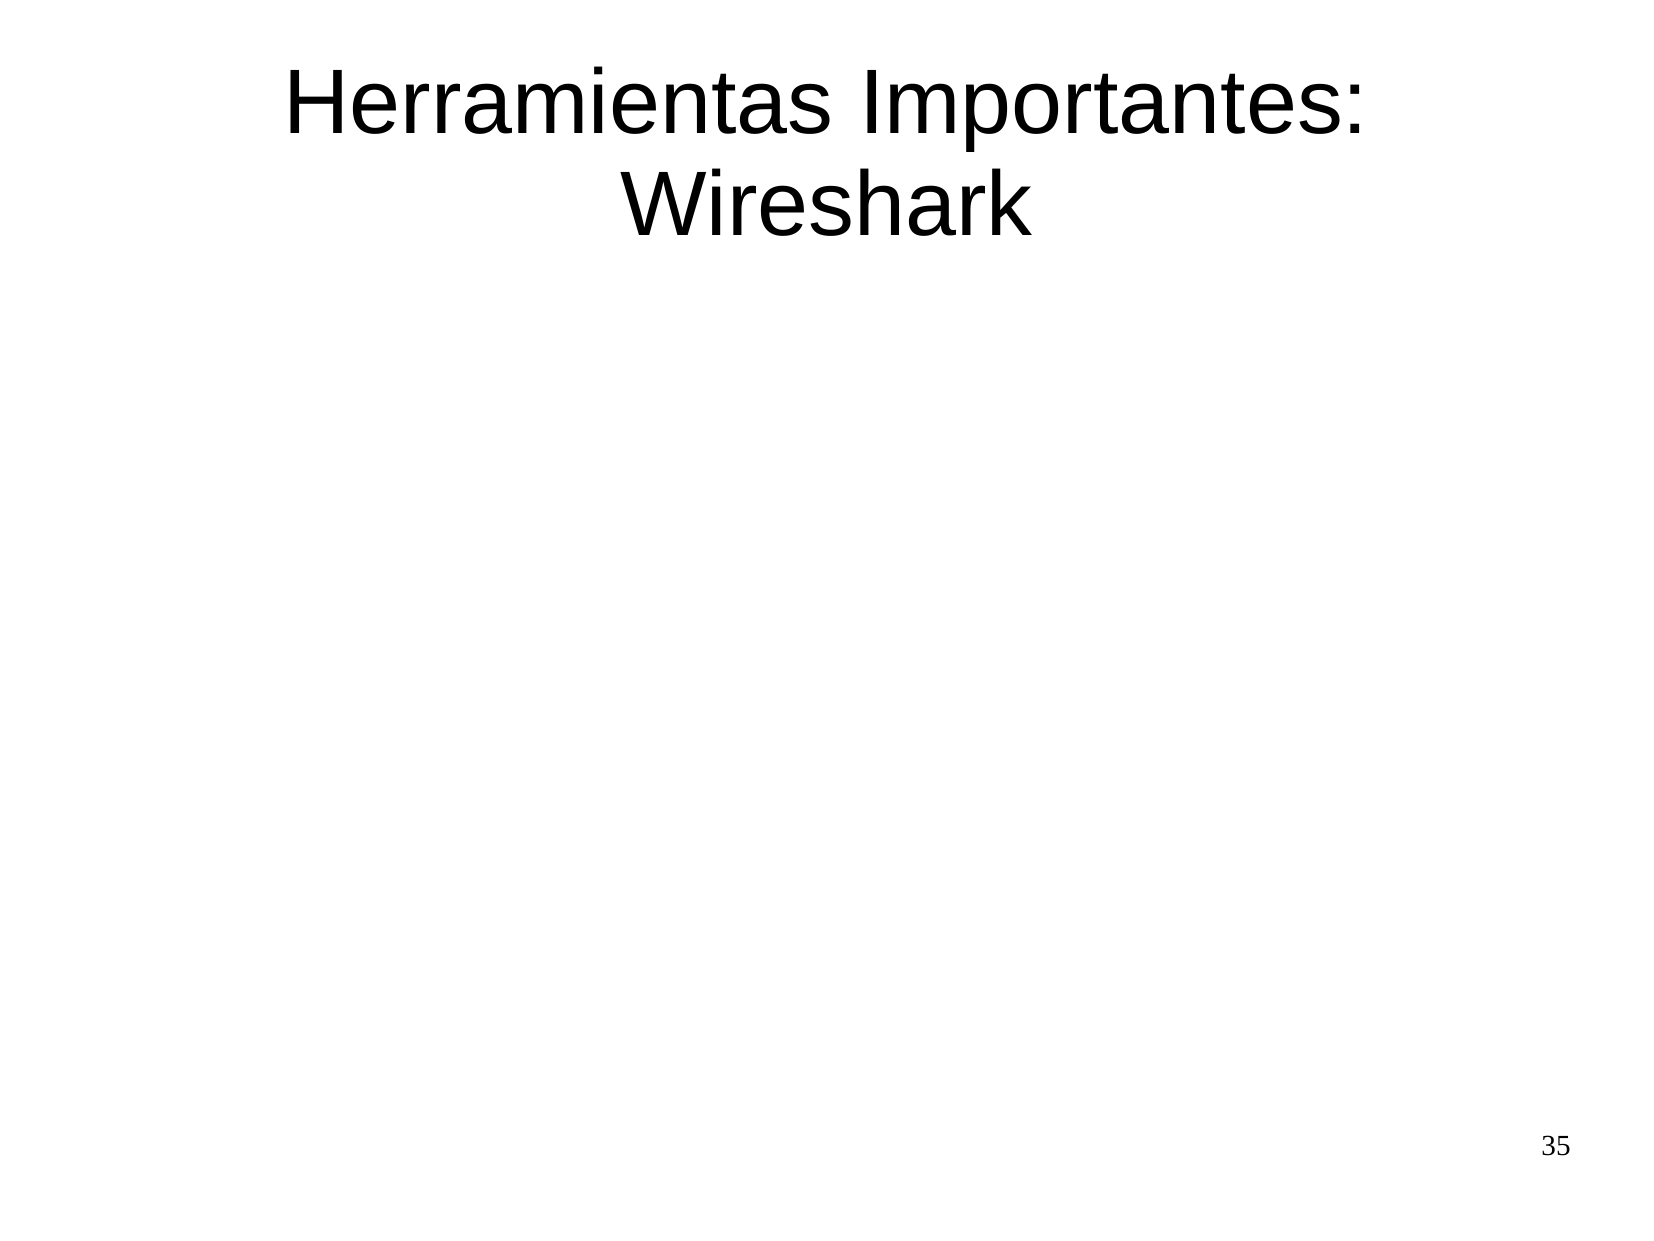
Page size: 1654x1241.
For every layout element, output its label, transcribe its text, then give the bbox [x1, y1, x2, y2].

title Herramientas Importantes: Wireshark [82, 49, 1571, 257]
